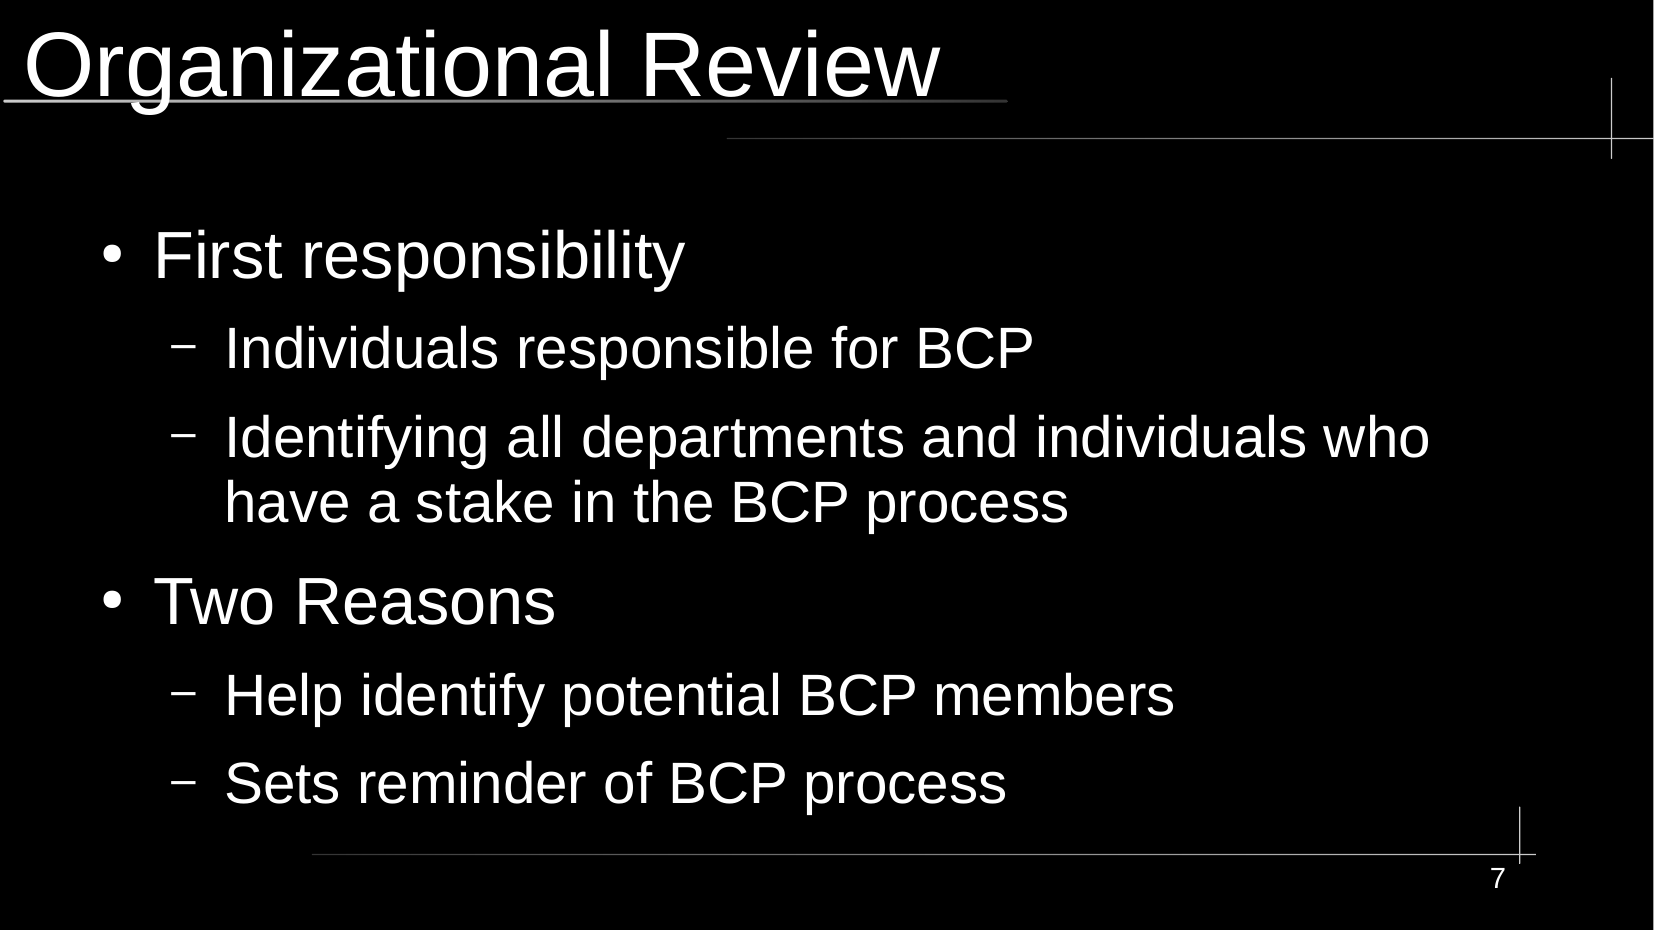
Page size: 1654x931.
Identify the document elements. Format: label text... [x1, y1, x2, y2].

title Organizational Review [23, 11, 1589, 119]
list First responsibility Individuals responsible for BCP Identifying all departments and individuals who have a stake in the BCP process Two Reasons Help identify potential BCP members Sets reminder of BCP process [82, 217, 1571, 851]
